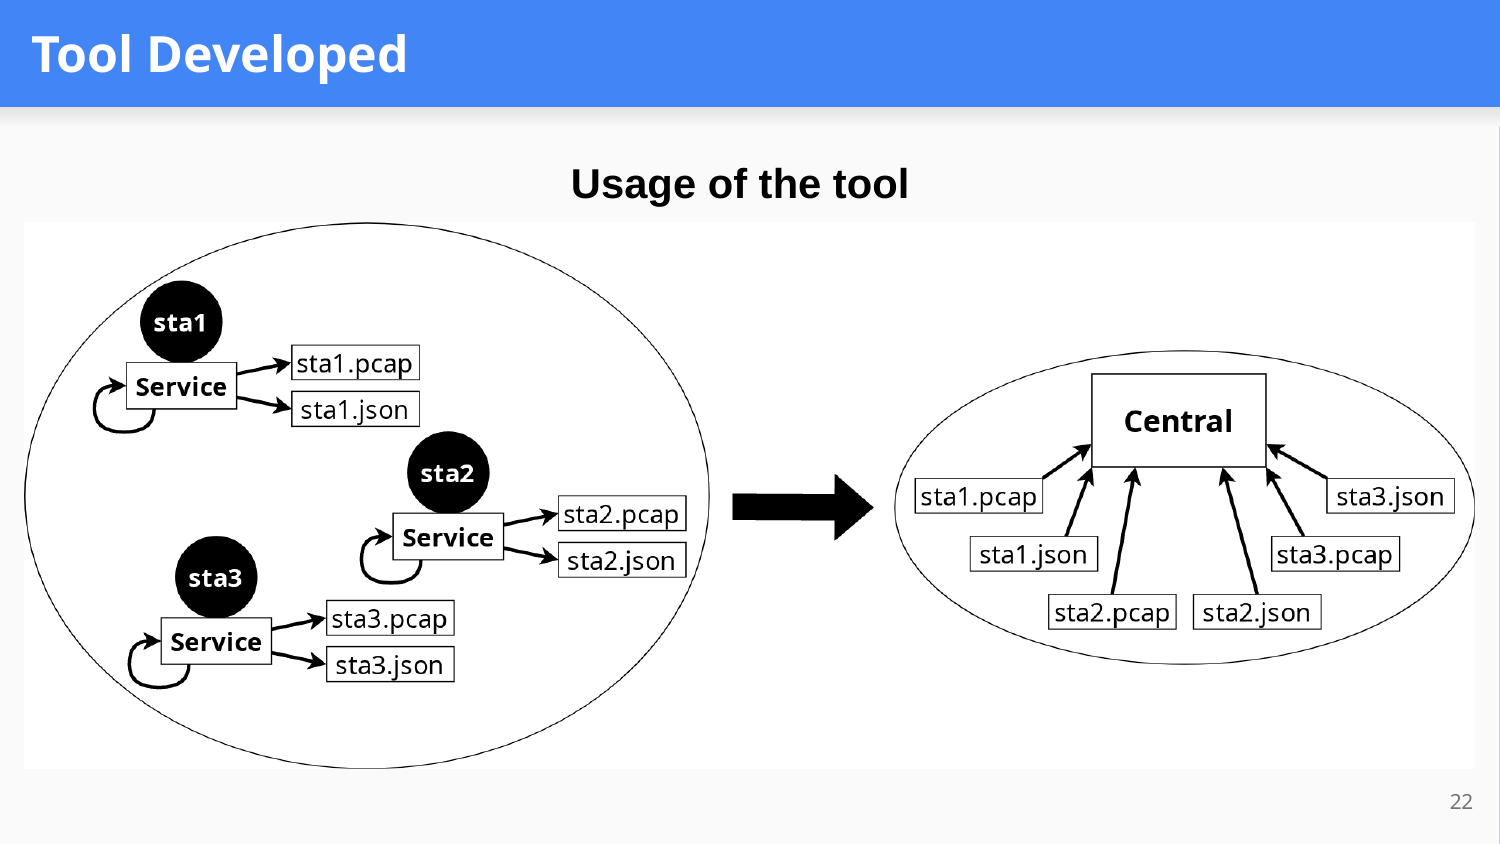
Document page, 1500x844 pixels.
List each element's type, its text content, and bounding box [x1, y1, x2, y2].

picture [24, 222, 1475, 769]
slide_number 29 [1398, 770, 1489, 835]
title Tool Developed [16, 2, 1464, 102]
text_box Usage of the tool [380, 142, 1101, 223]
